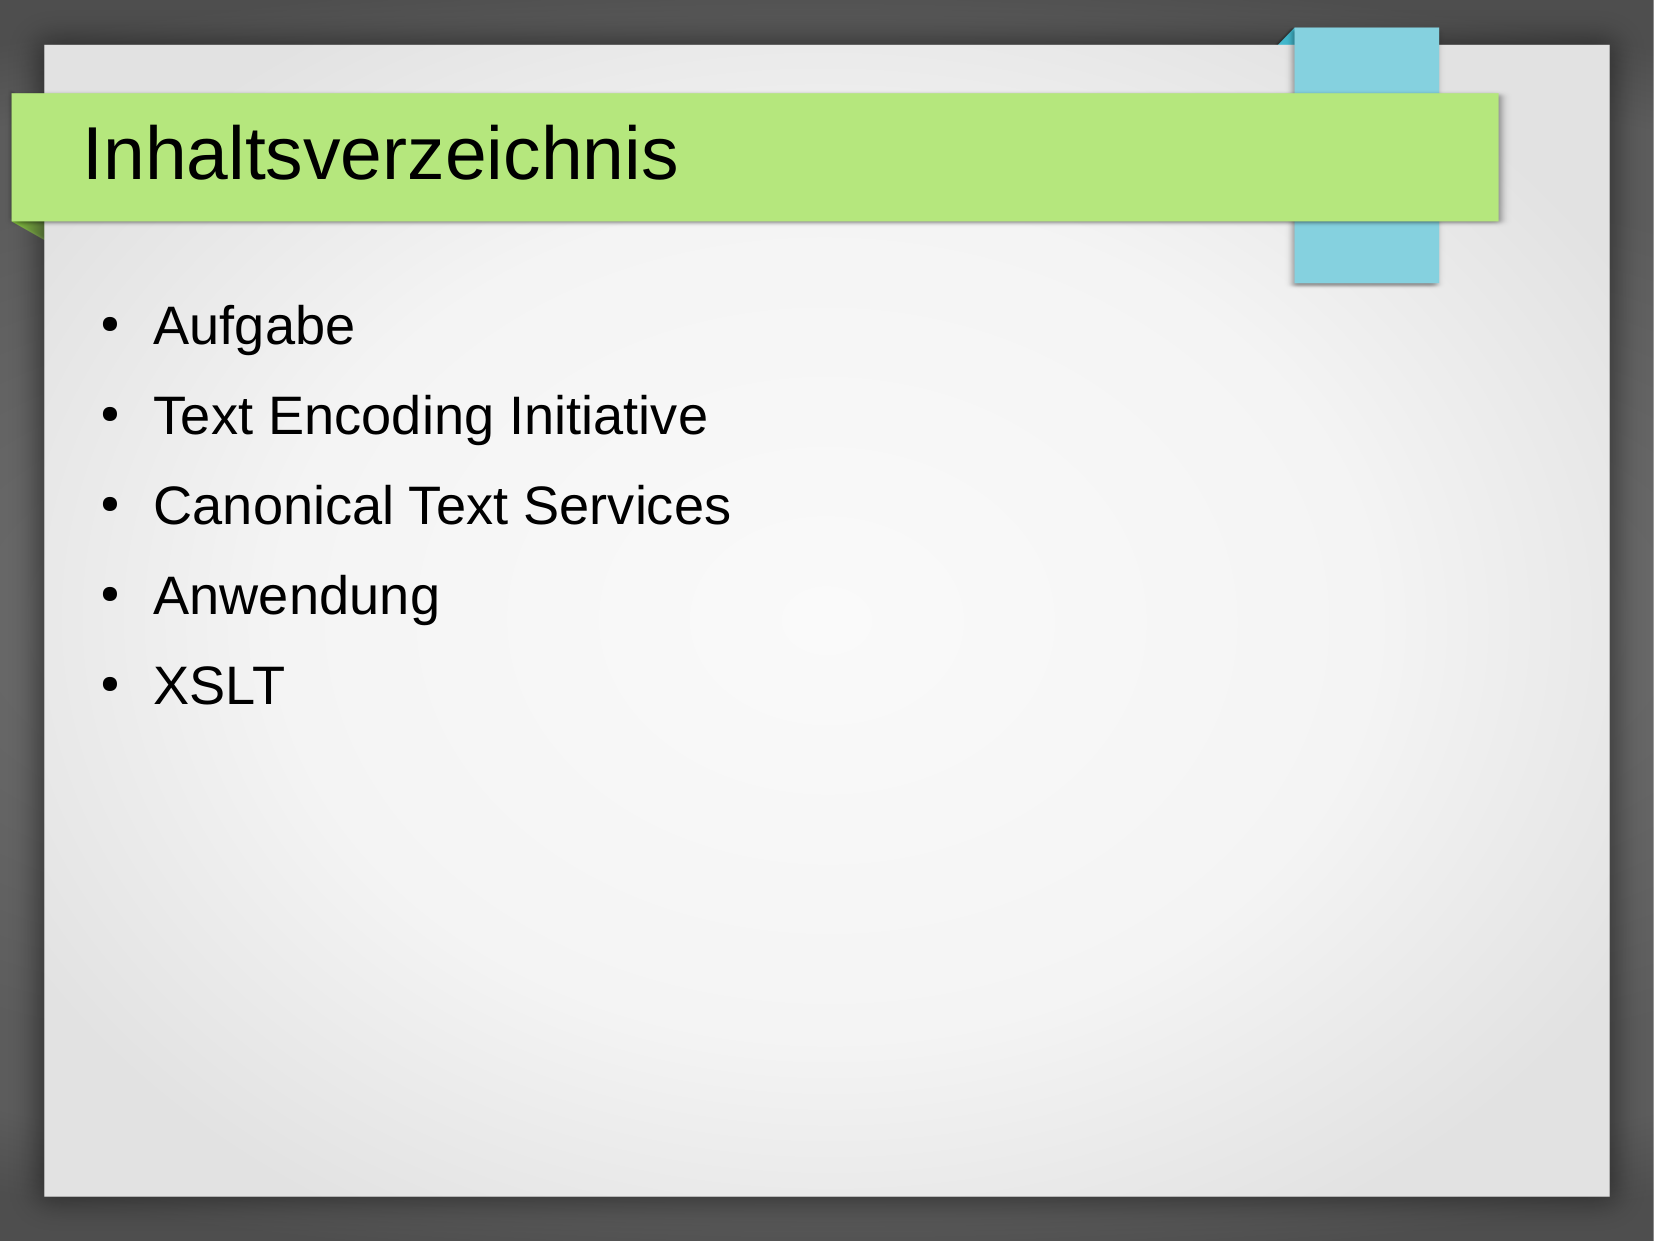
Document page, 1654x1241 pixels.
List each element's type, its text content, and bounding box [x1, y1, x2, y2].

picture [0, 0, 1654, 1241]
title Inhaltsverzeichnis [82, 94, 1264, 213]
list Aufgabe Text Encoding Initiative Canonical Text Services Anwendung XSLT [82, 295, 1571, 1015]
